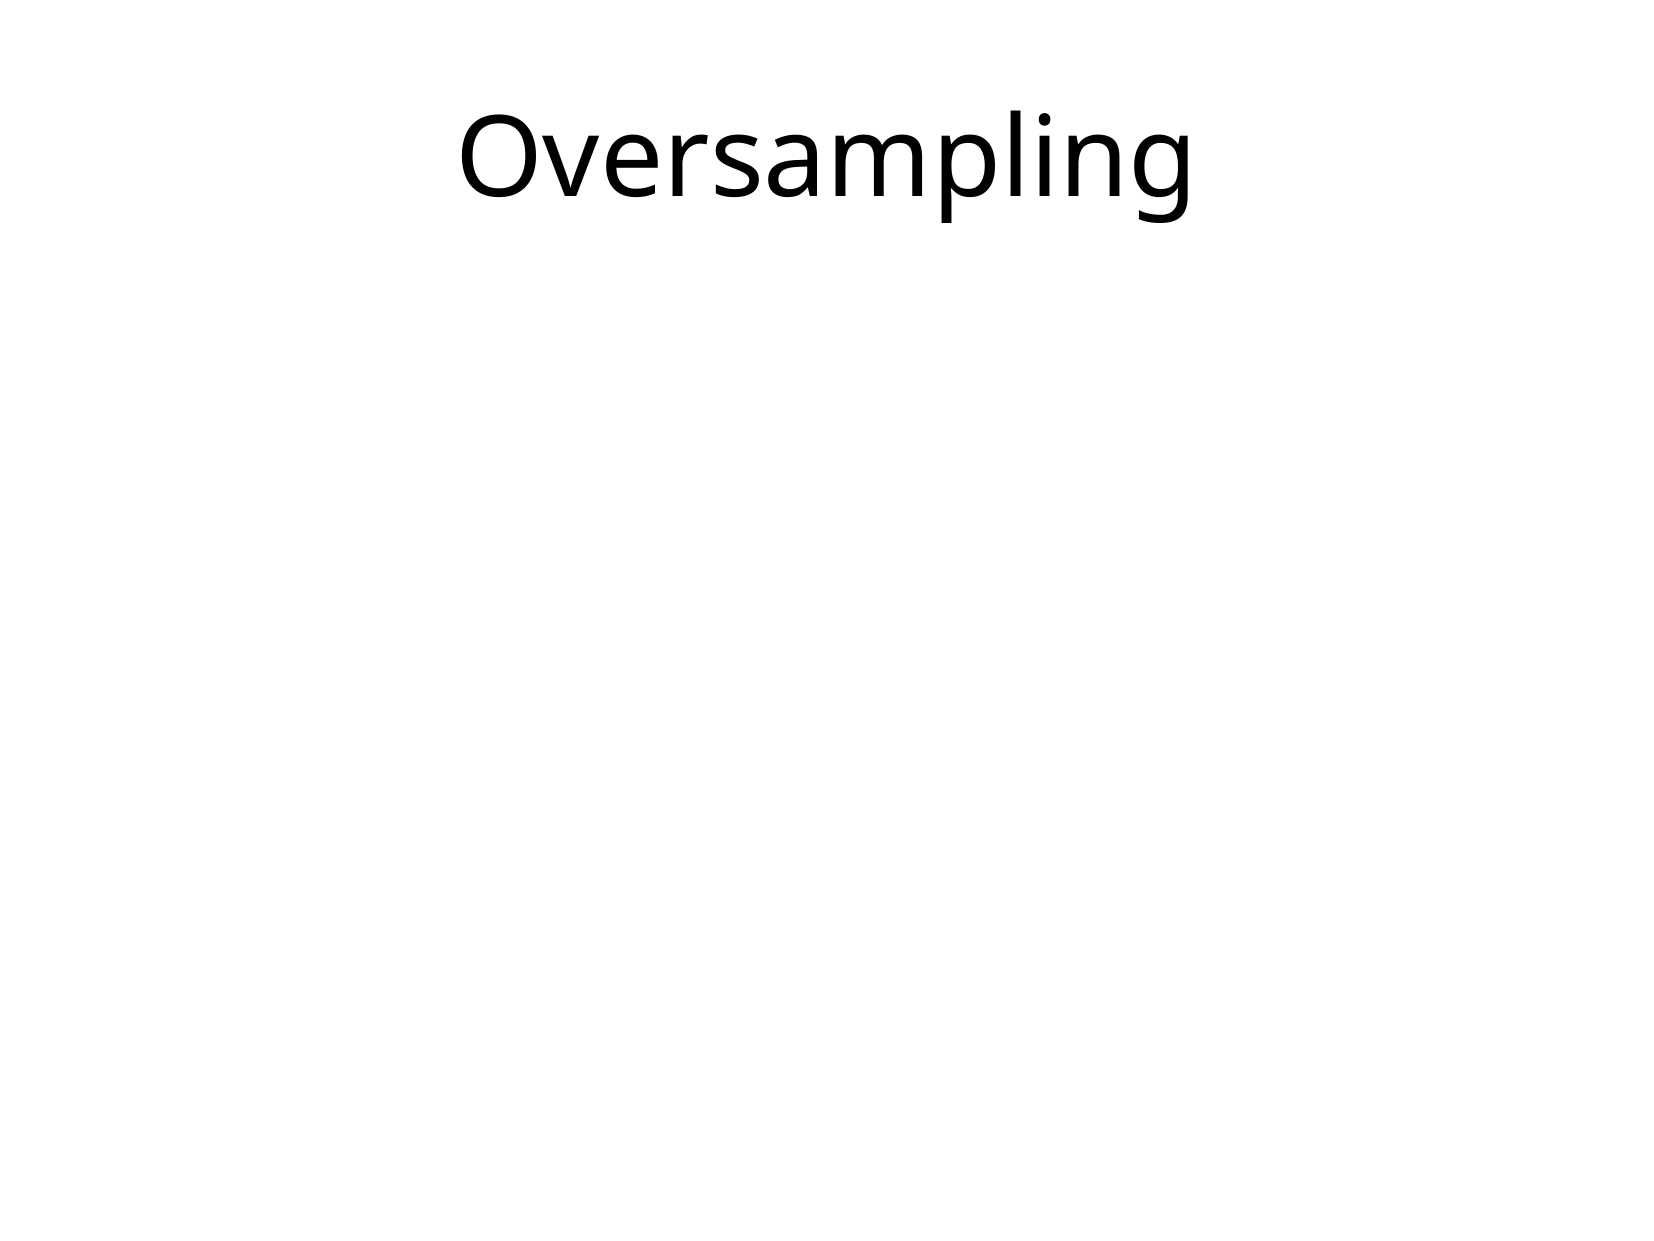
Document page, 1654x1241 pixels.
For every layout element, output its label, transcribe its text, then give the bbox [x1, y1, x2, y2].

title Oversampling [82, 49, 1571, 257]
